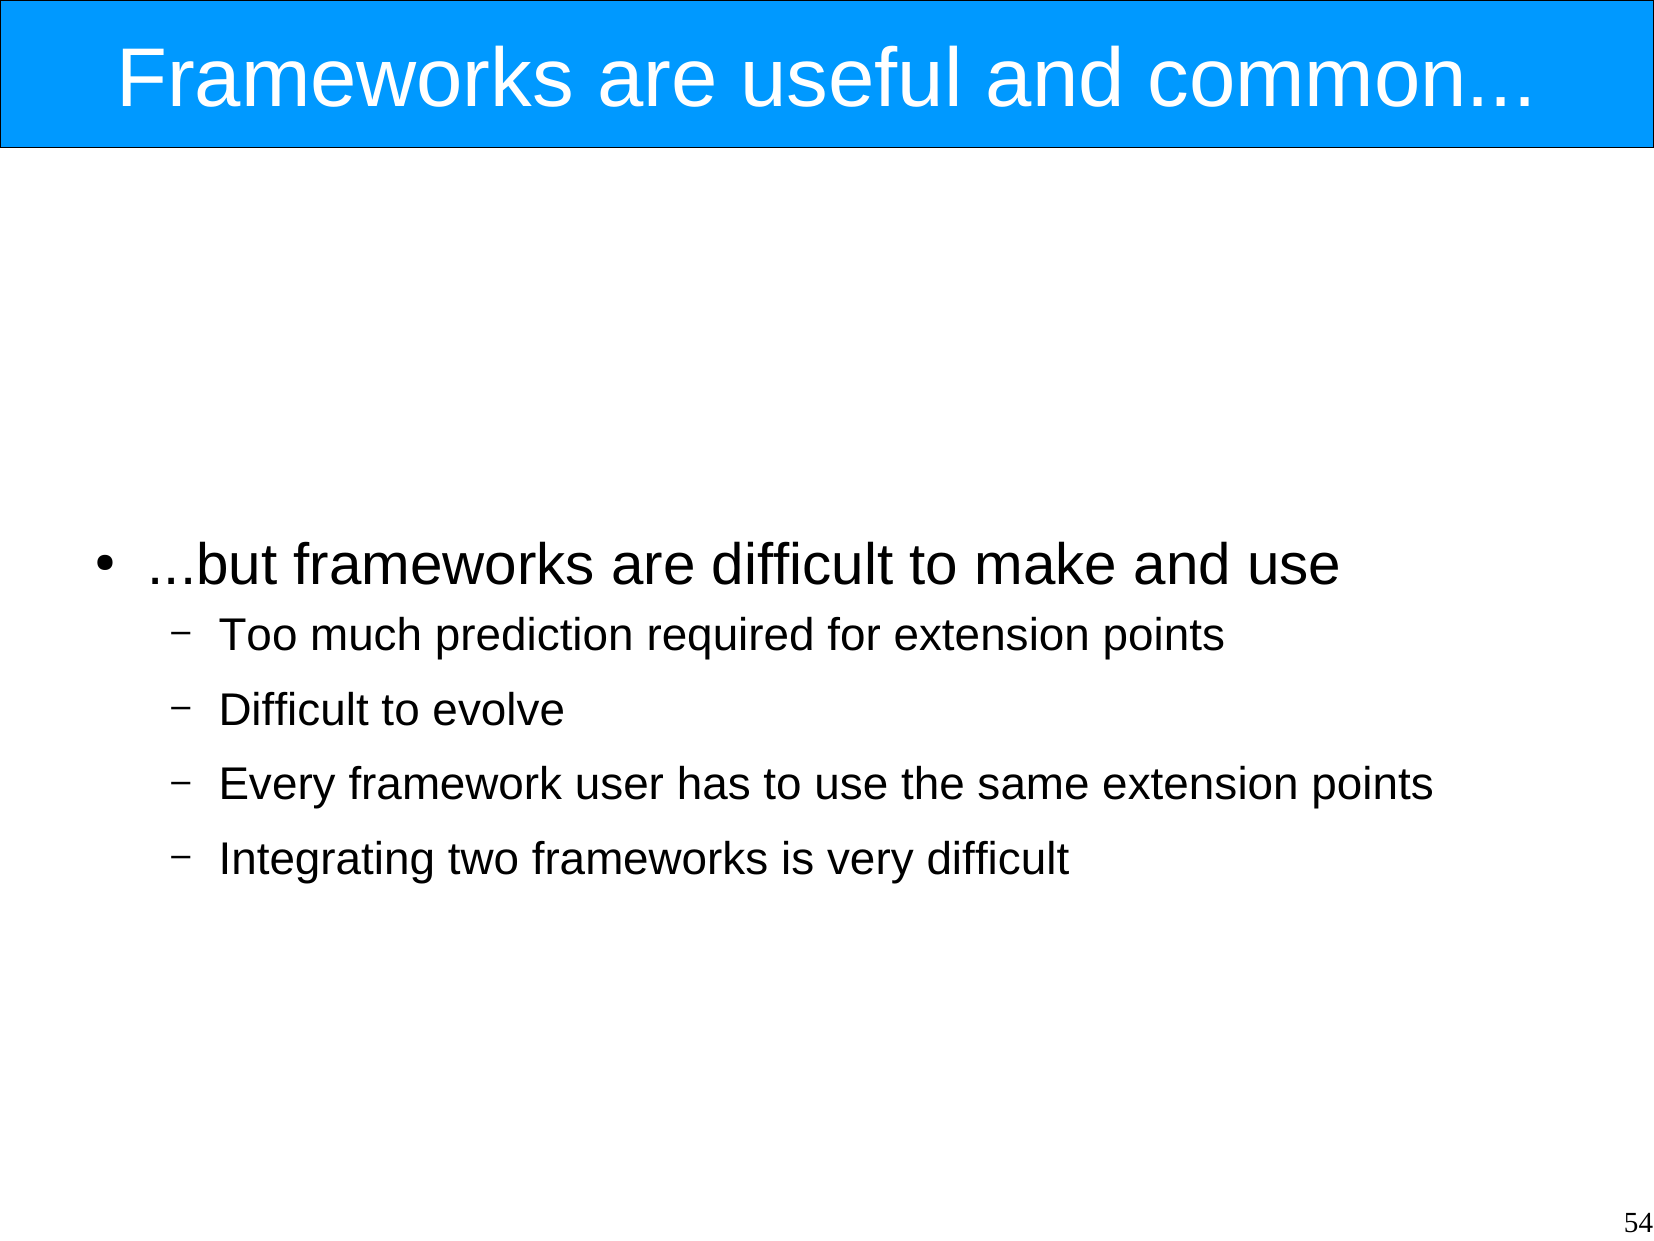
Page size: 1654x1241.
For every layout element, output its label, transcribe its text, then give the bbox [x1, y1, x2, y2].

list ...but frameworks are difficult to make and use Too much prediction required for extension points Difficult to evolve Every framework user has to use the same extension points Integrating two frameworks is very difficult [76, 531, 1565, 1196]
title Frameworks are useful and common... [82, 13, 1571, 142]
